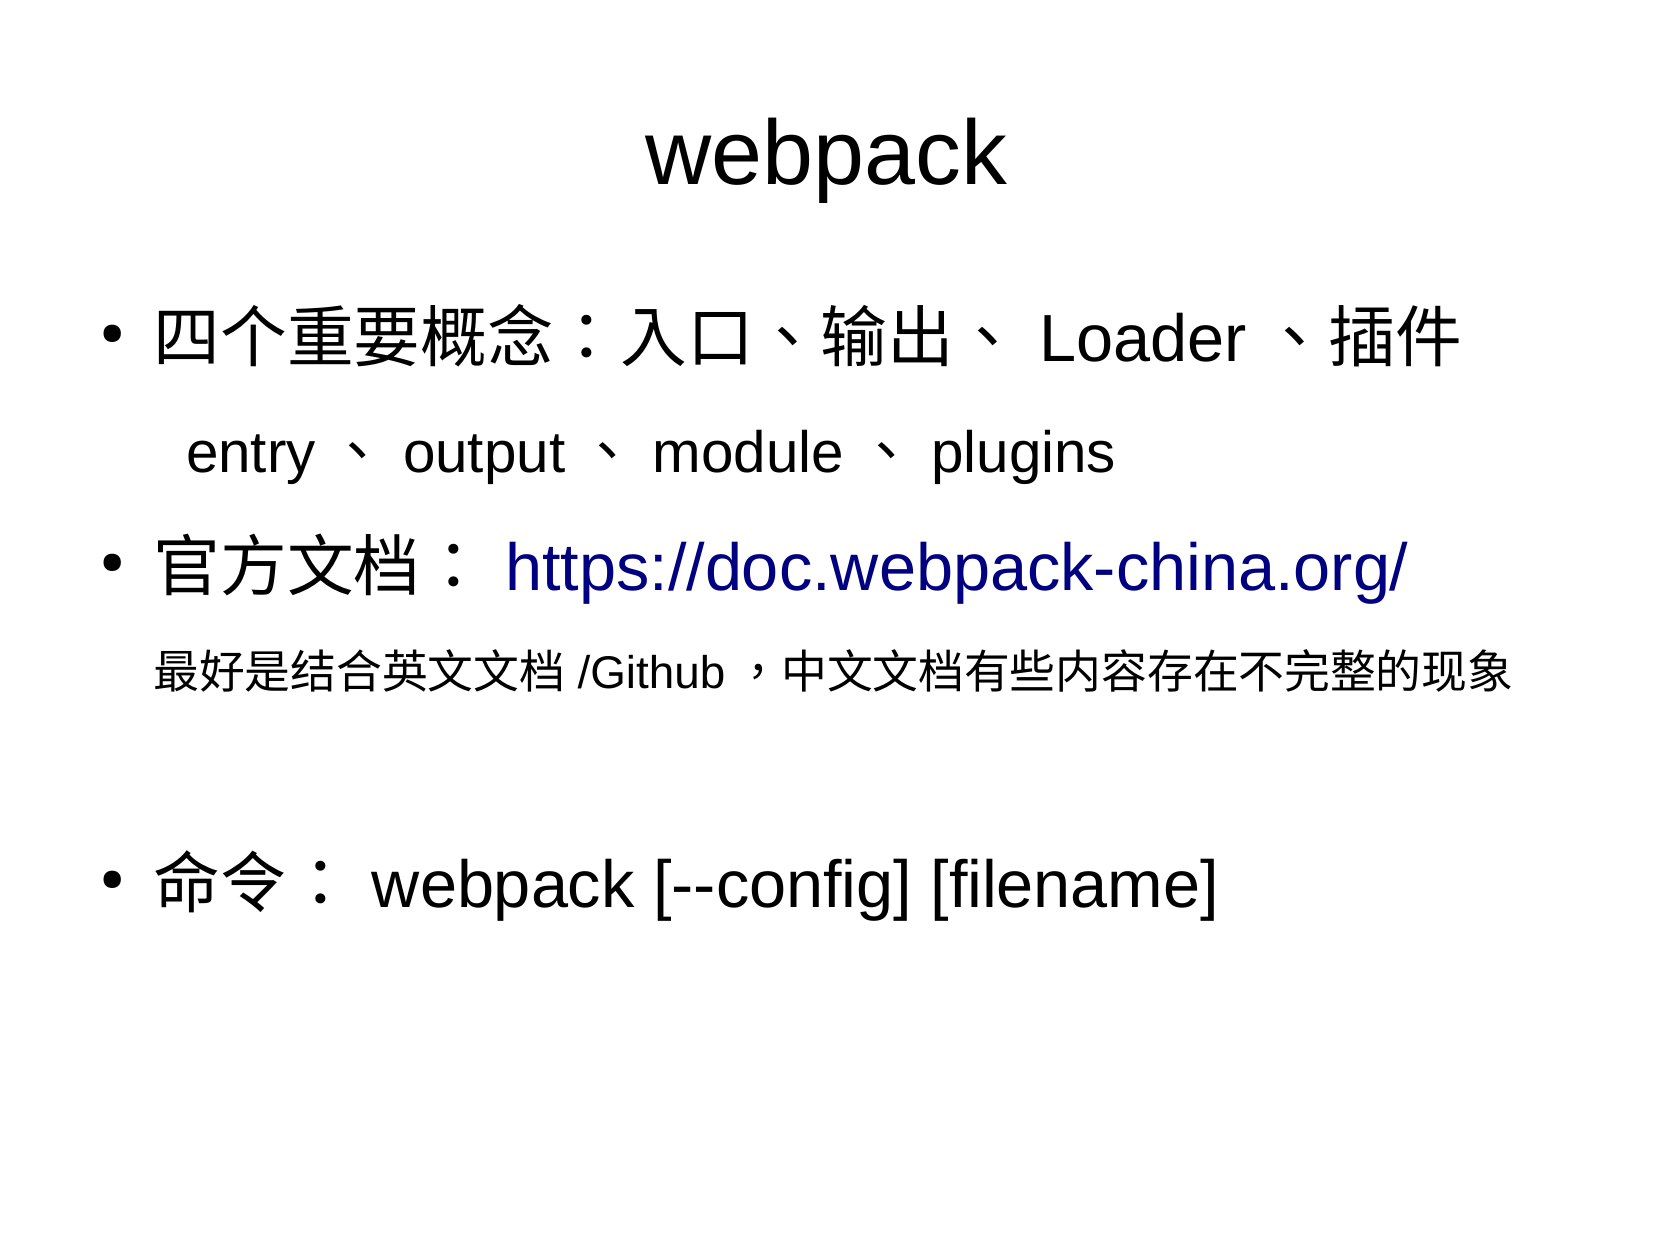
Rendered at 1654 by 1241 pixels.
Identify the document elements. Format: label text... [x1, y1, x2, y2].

list 四个重要概念：入口、输出、Loader、插件 entry、output、module、plugins 官方文档：https://doc.webpack-china.org/ 最好是结合英文文档/Github，中文文档有些内容存在不完整的现象 命令：webpack [--config] [filename] [82, 290, 1571, 1010]
title webpack [82, 49, 1571, 257]
